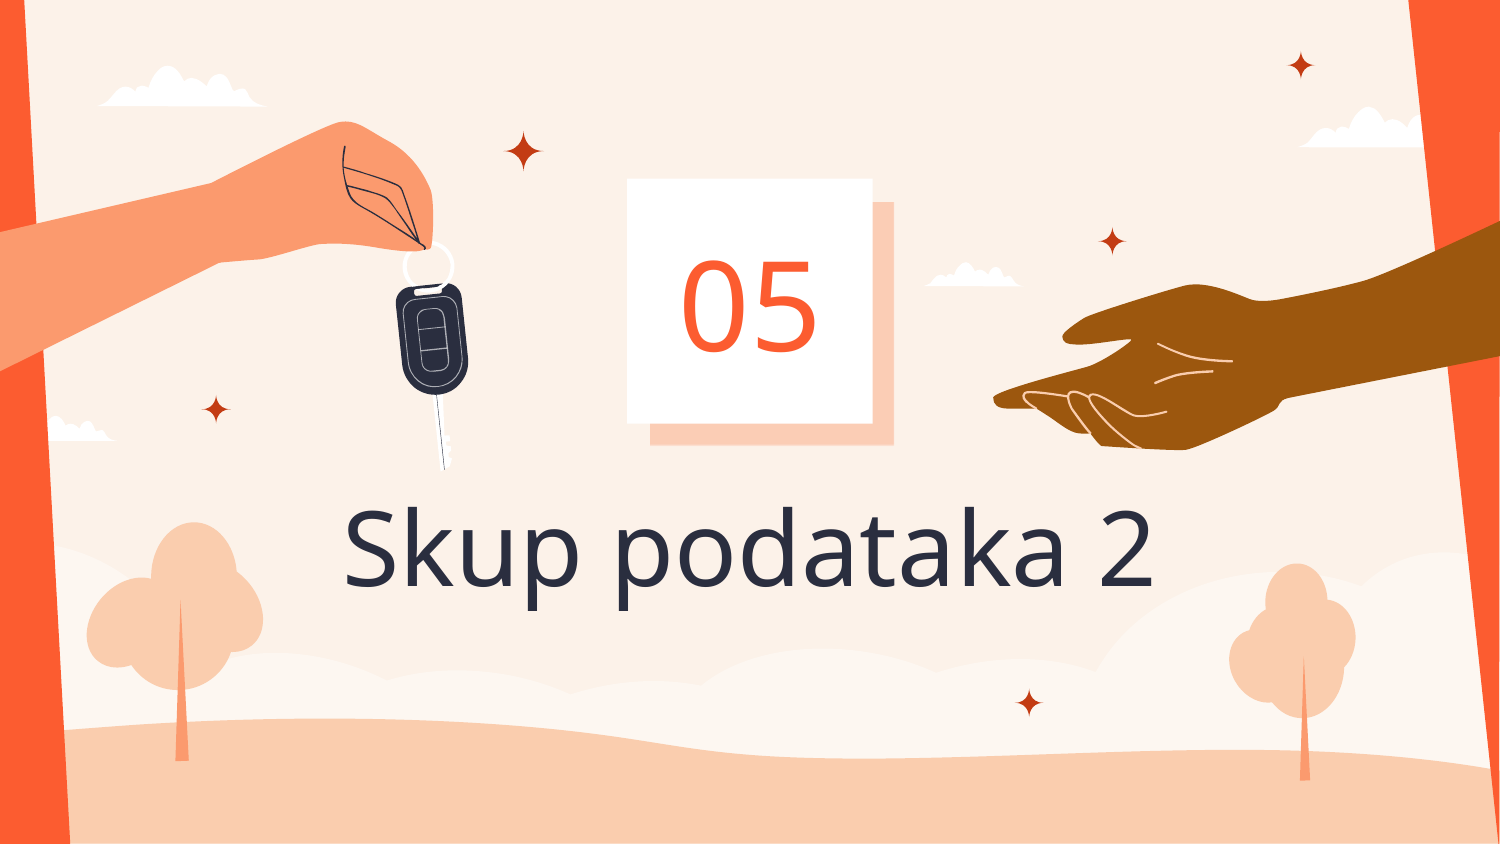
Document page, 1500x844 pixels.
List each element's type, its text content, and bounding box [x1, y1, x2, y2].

text_box [1097, 226, 1127, 256]
text_box [1014, 688, 1044, 718]
text_box [503, 130, 545, 172]
title 05 [627, 178, 873, 424]
title Skup podataka 2 [230, 466, 1270, 611]
text_box [201, 394, 231, 424]
text_box [0, 121, 469, 472]
text_box [1229, 563, 1356, 781]
text_box [993, 220, 1500, 451]
